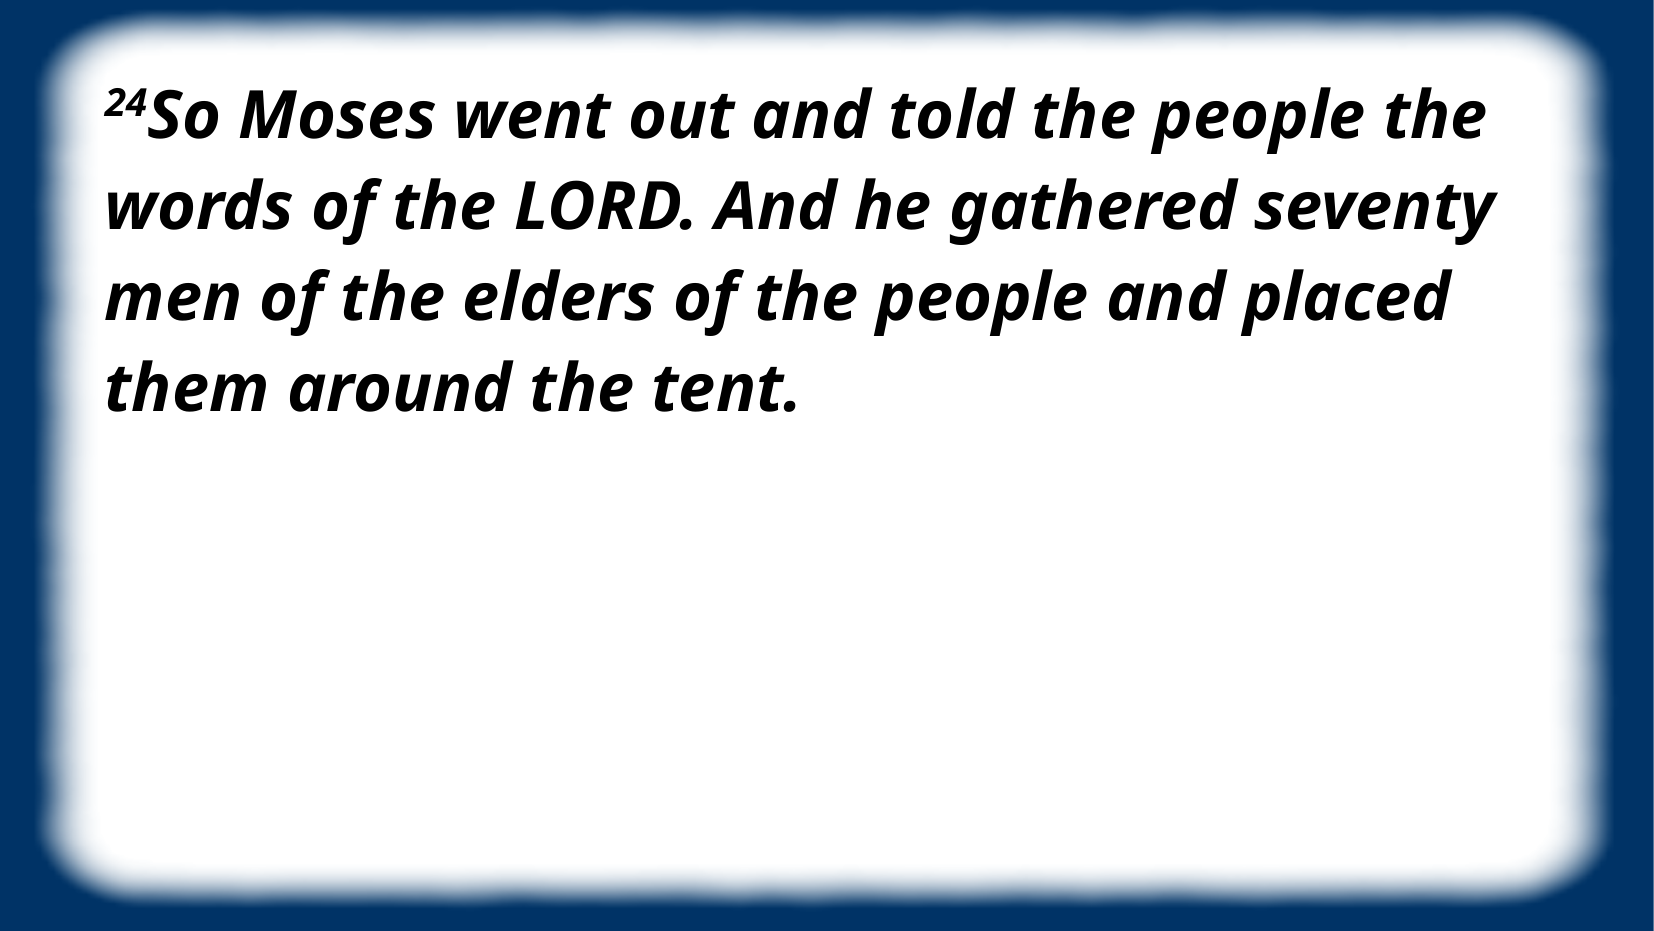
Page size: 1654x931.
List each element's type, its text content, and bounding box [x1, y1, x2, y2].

text_box 24So Moses went out and told the people the words of the LORD. And he gathered seventy men of the elders of the people and placed them around the tent. [90, 60, 1576, 931]
picture [0, 0, 1654, 931]
